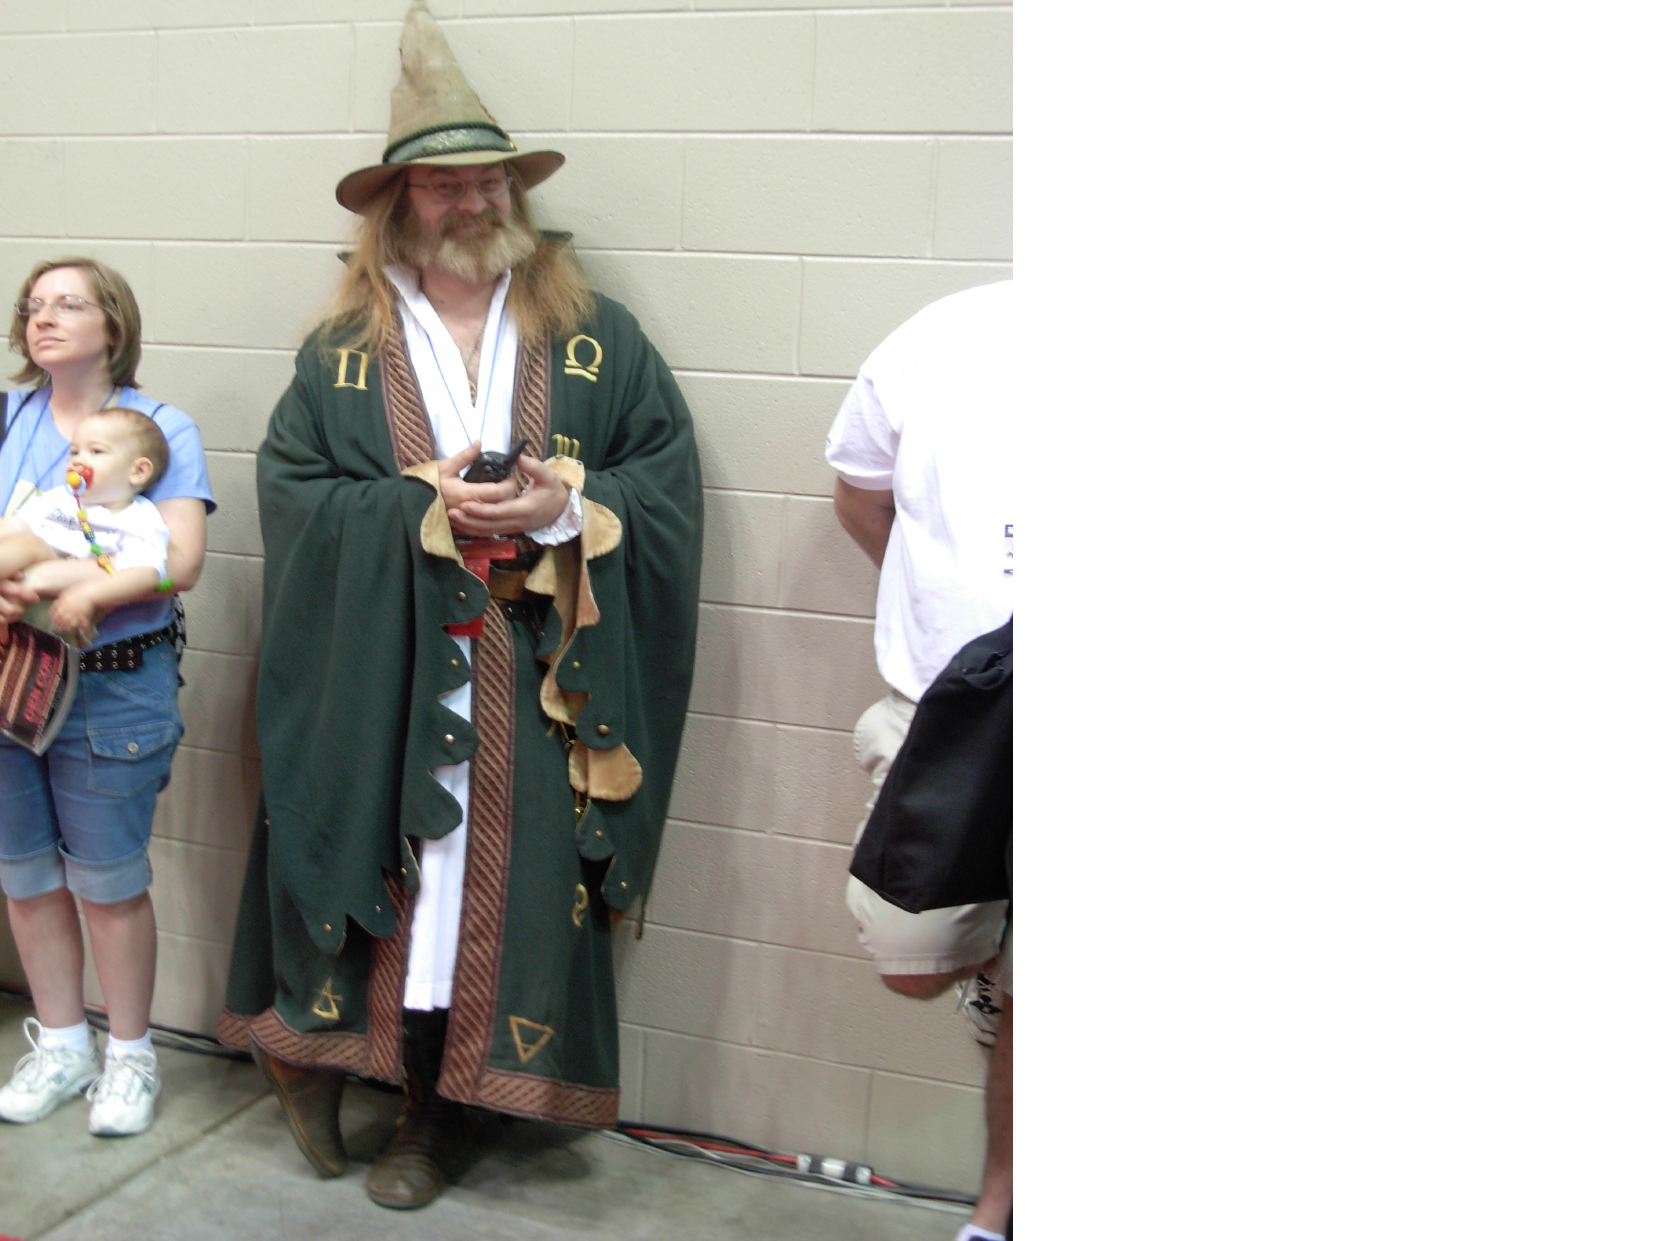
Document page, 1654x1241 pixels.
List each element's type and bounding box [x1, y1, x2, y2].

picture [0, 0, 1013, 1241]
